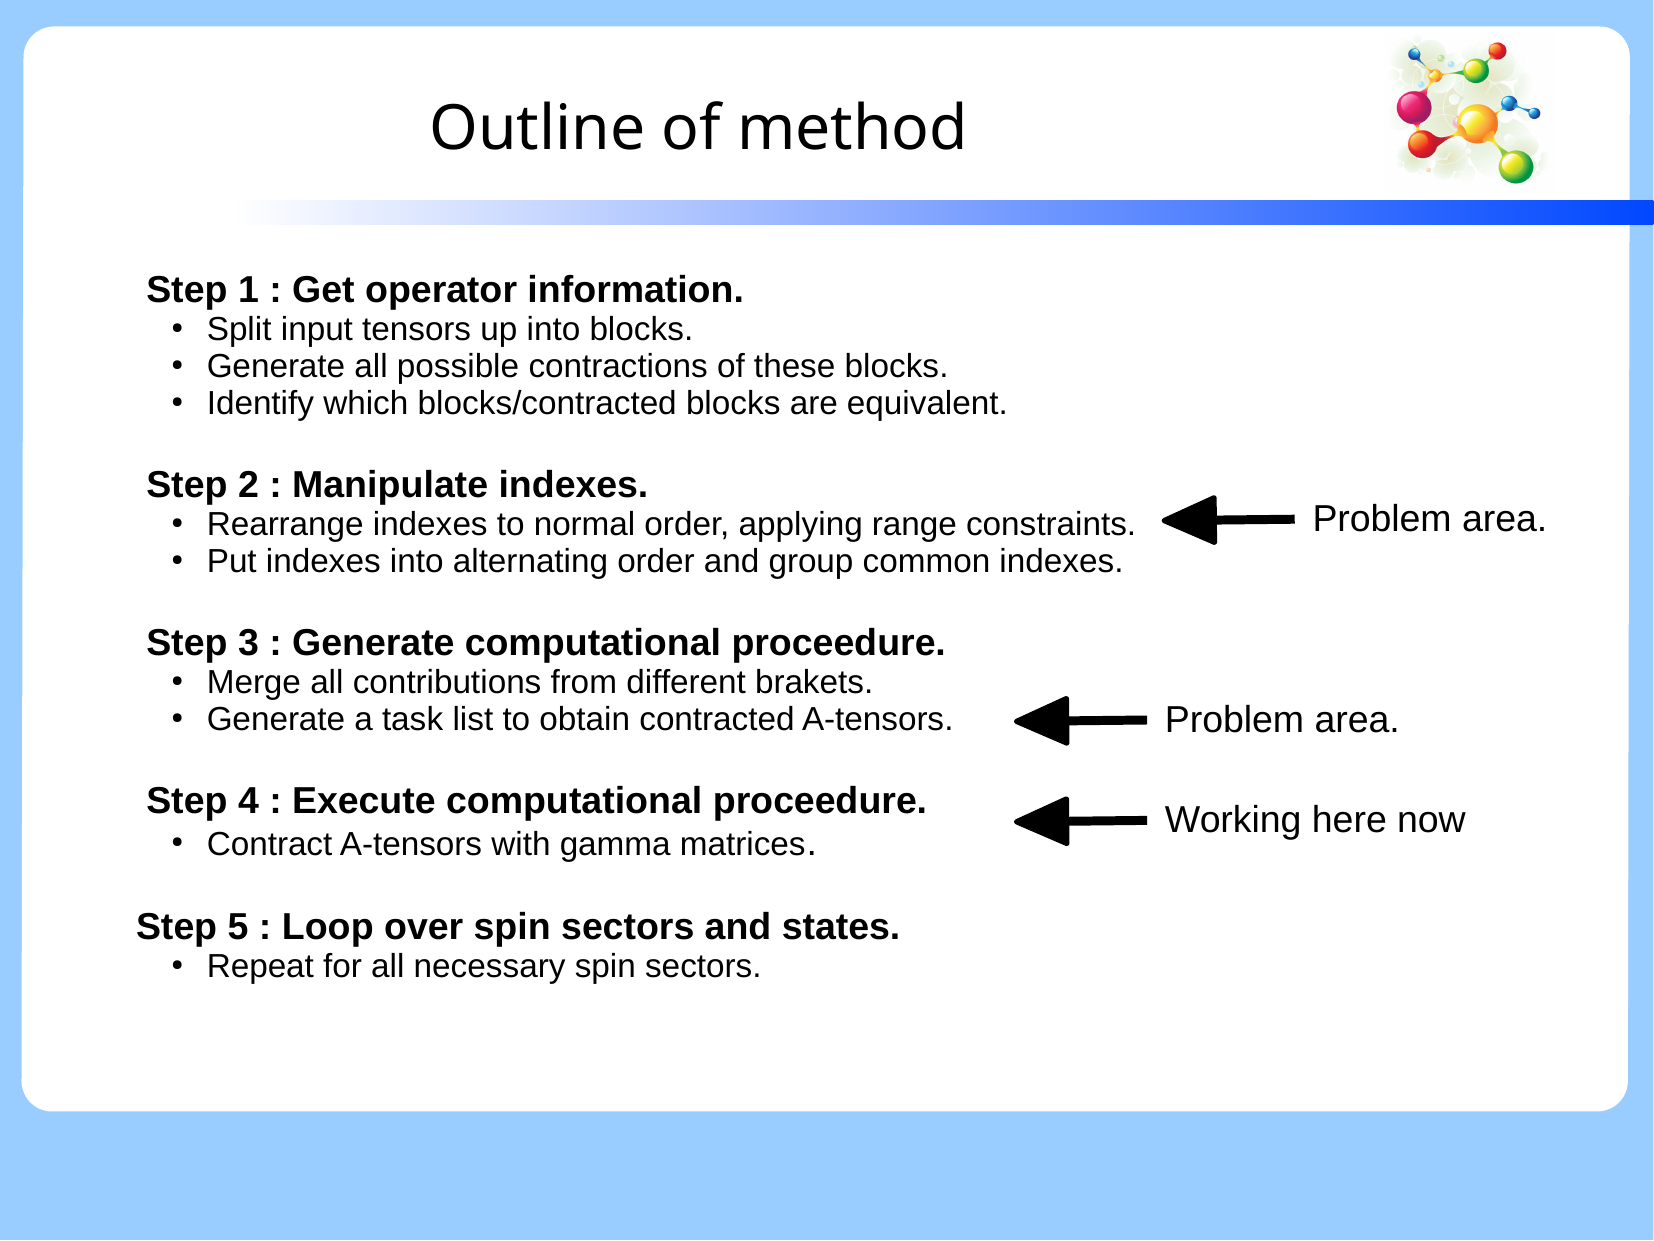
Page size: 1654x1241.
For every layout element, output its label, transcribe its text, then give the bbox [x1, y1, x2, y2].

picture [1382, 29, 1556, 195]
text_box Working here now [1150, 791, 1562, 849]
text_box Step 1 : Get operator information. Split input tensors up into blocks. Generate all possible contractions of these blocks. Identify which blocks/contracted blocks are equivalent. Step 2 : Manipulate indexes. Rearrange indexes to normal order, applying range constraints. Put indexes into alternating order and group common indexes. Step 3 : Generate computational proceedure. Merge all contributions from different brakets. Generate a task list to obtain contracted A-tensors. Step 4 : Execute computational proceedure. Contract A-tensors with gamma matrices. Step 5 : Loop over spin sectors and states. Repeat for all necessary spin sectors. [14, 261, 1466, 1119]
text_box Problem area. [1297, 490, 1654, 548]
text_box Problem area. [1150, 691, 1562, 748]
title Outline of method [82, 49, 1332, 201]
